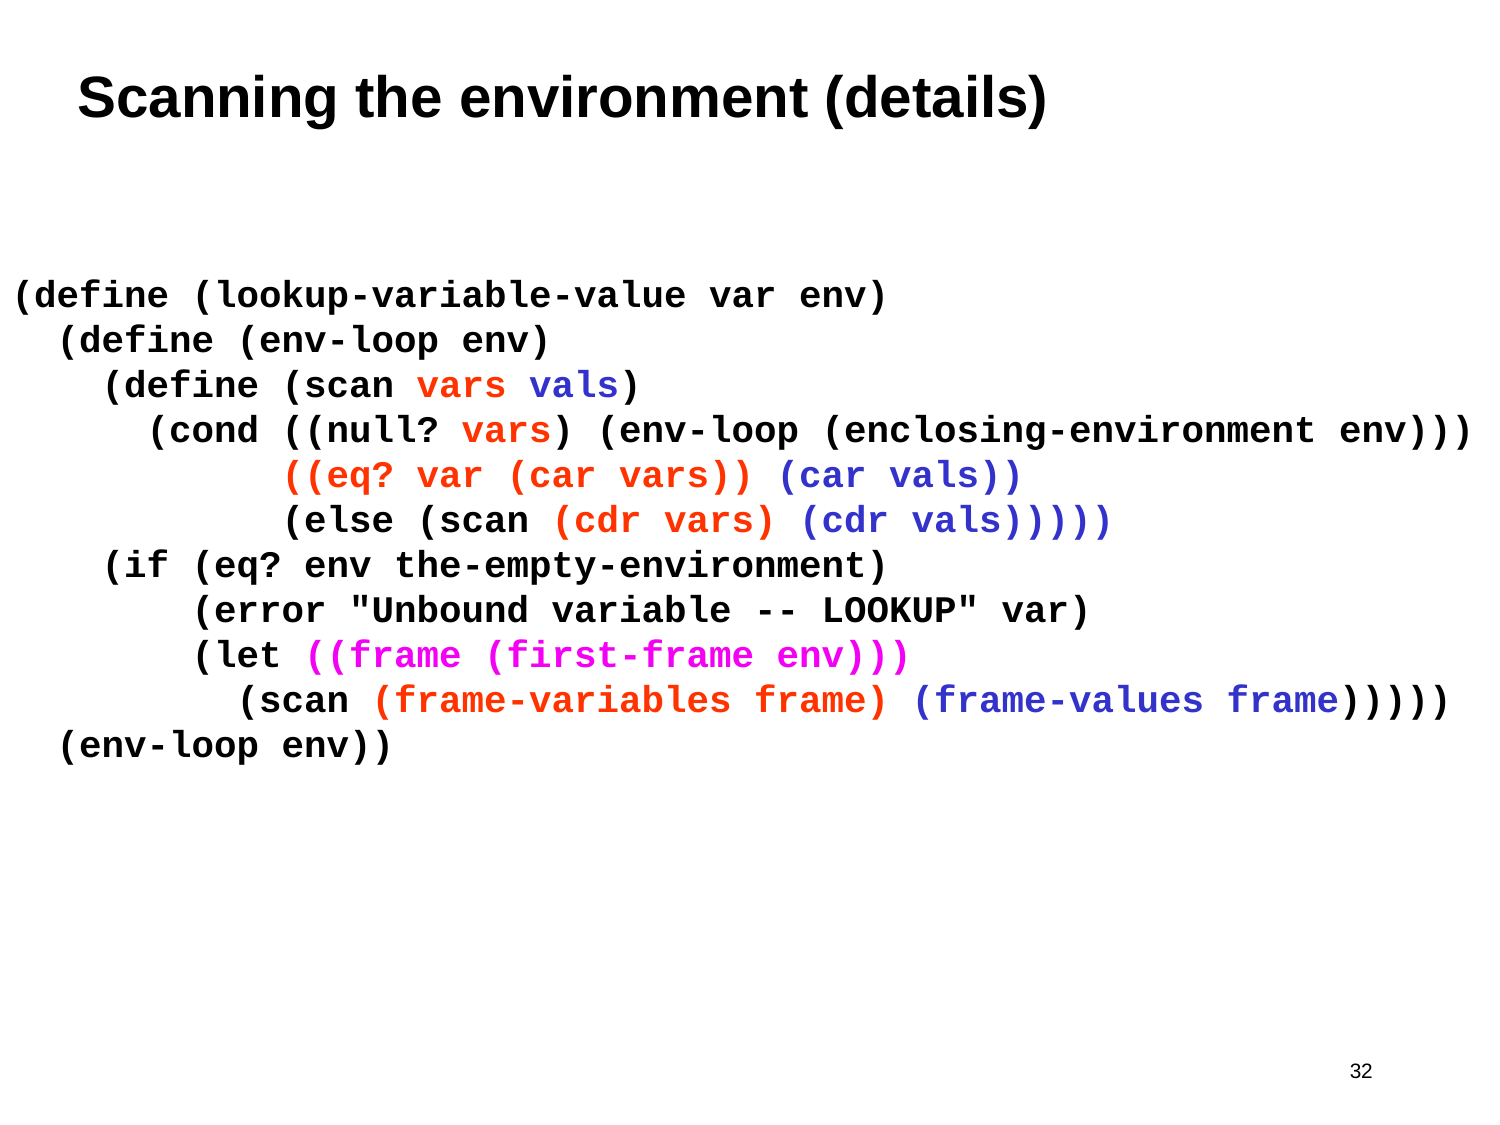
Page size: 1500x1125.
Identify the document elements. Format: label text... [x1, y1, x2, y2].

text_box <number> [1025, 1049, 1388, 1101]
text_box Scanning the environment (details) [62, 24, 1338, 163]
text_box (define (lookup-variable-value var env) (define (env-loop env) (define (scan vars vals) (cond ((null? vars) (env-loop (enclosing-environment env))) ((eq? var (car vars)) (car vals)) (else (scan (cdr vars) (cdr vals))))) (if (eq? env the-empty-environment) (error "Unbound variable -- LOOKUP" var) (let ((frame (first-frame env))) (scan (frame-variables frame) (frame-values frame))))) (env-loop env)) [0, 262, 1490, 842]
